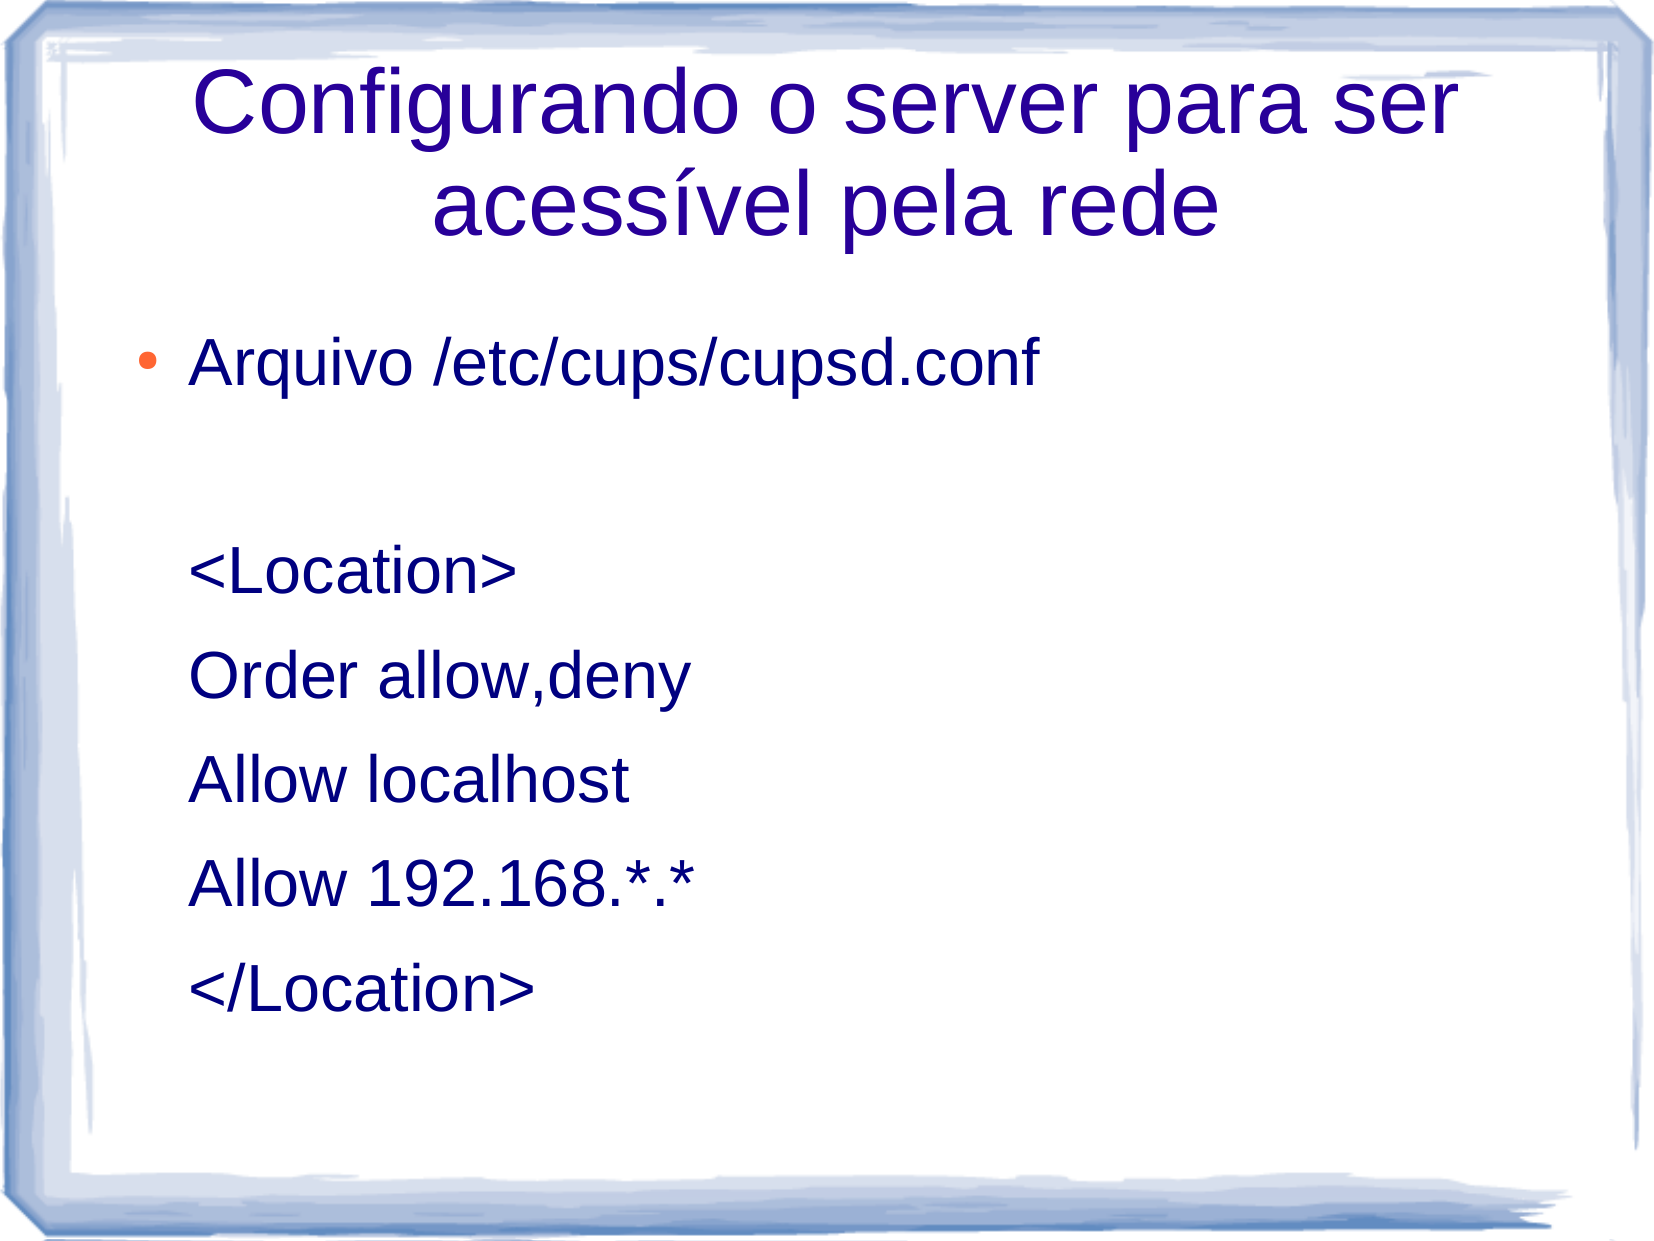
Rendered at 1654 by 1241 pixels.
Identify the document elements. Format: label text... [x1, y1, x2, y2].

picture [0, 0, 1654, 1241]
list Arquivo /etc/cups/cupsd.conf <Location> Order allow,deny Allow localhost Allow 192.168.*.* </Location> [118, 324, 1571, 1045]
title Configurando o server para ser acessível pela rede [82, 49, 1571, 257]
